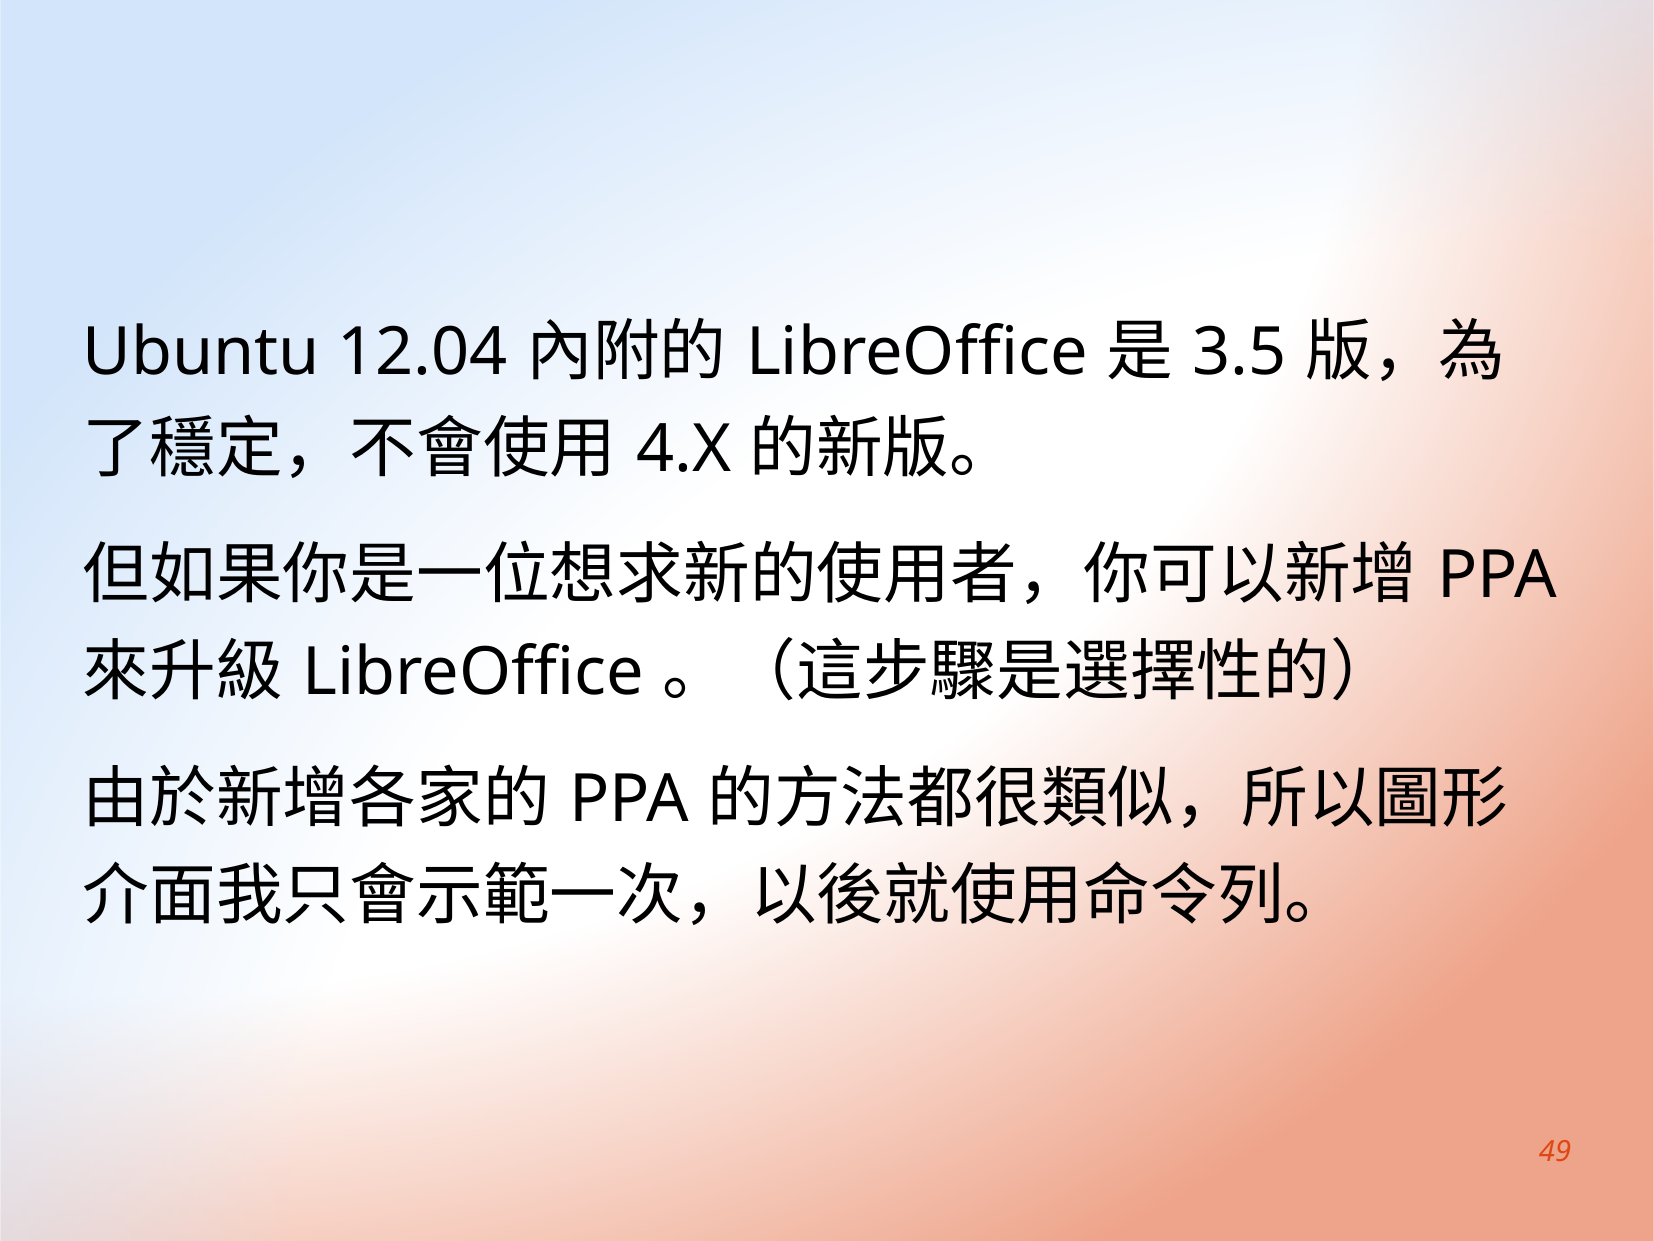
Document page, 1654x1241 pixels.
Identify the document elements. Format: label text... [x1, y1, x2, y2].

subtitle Ubuntu 12.04內附的LibreOffice是3.5版，為了穩定，不會使用4.X的新版。 但如果你是一位想求新的使用者，你可以新增PPA來升級LibreOffice。（這步驟是選擇性的） 由於新增各家的PPA的方法都很類似，所以圖形介面我只會示範一次，以後就使用命令列。 [82, 49, 1571, 1186]
picture [0, 0, 1654, 1241]
